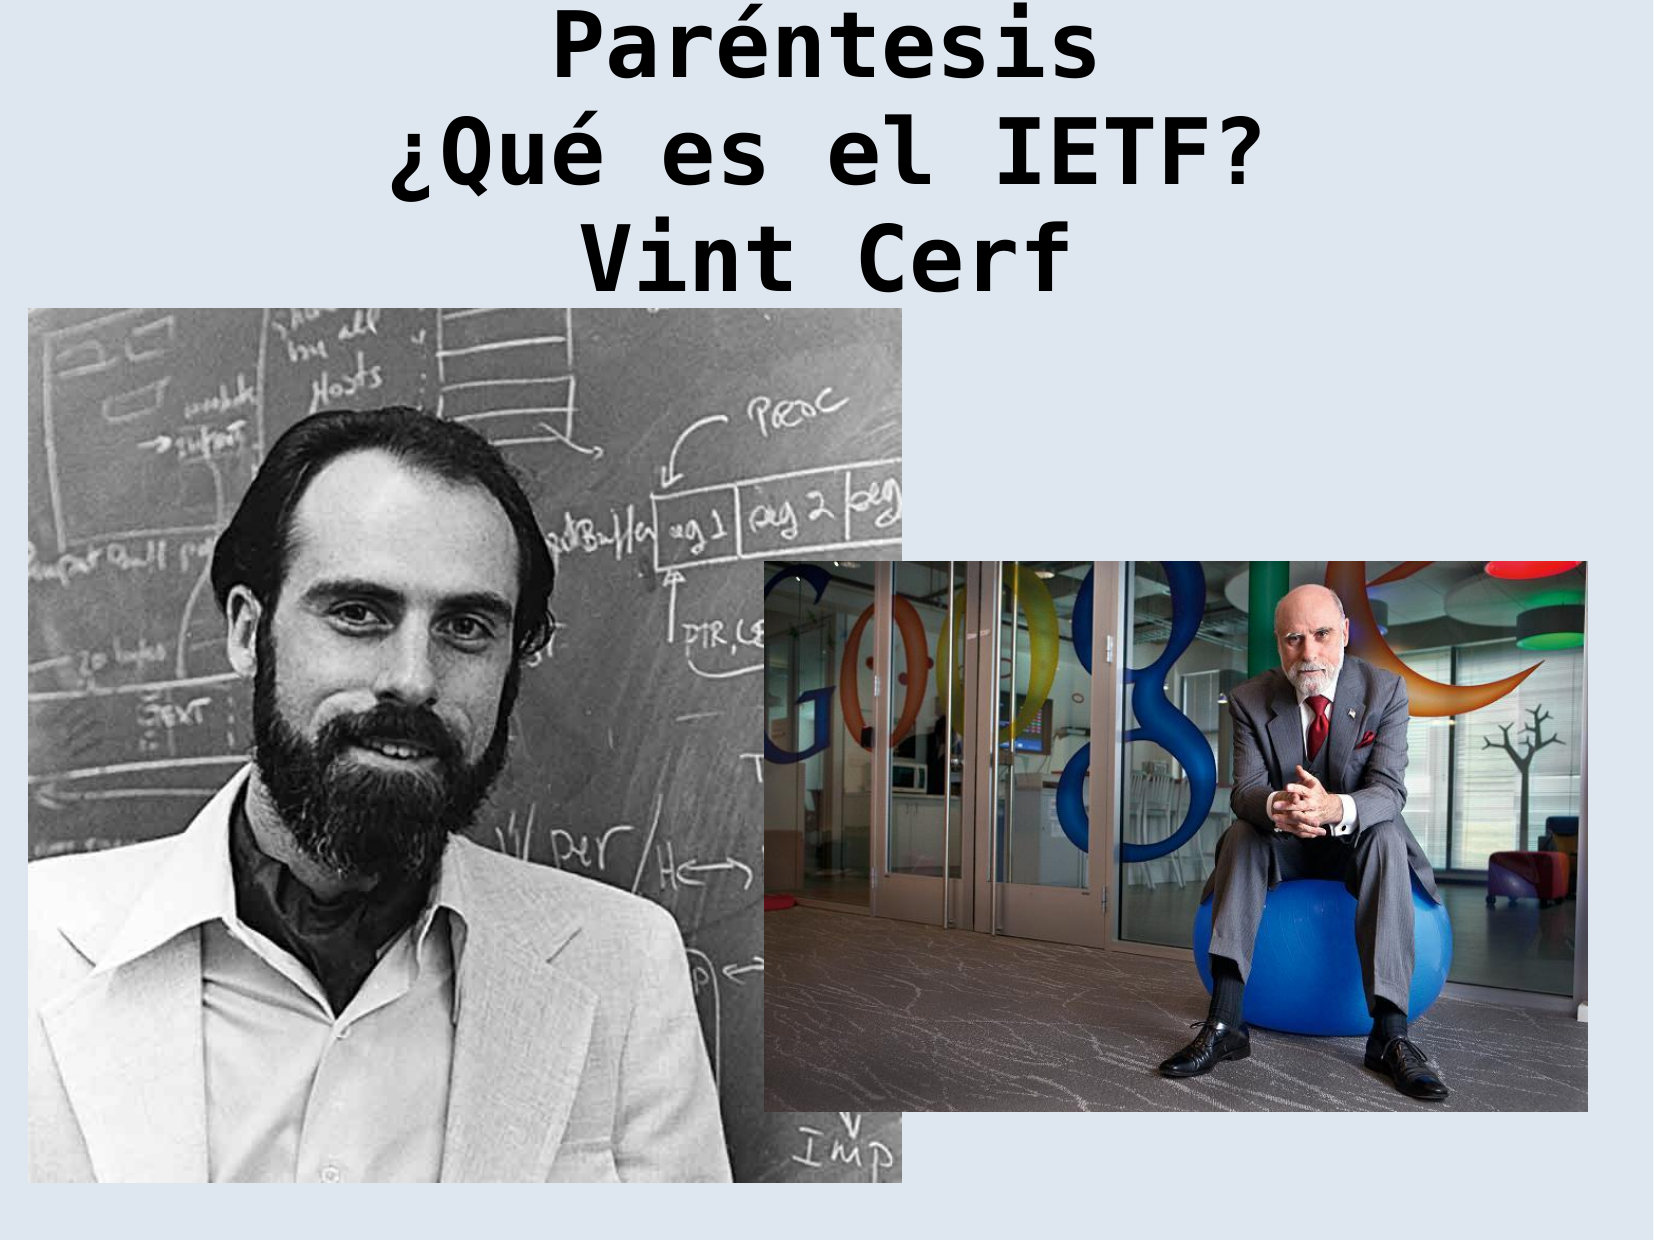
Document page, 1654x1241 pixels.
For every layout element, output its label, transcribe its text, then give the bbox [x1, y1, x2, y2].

title Paréntesis ¿Qué es el IETF? Vint Cerf [82, 0, 1571, 314]
picture [28, 308, 1588, 1183]
